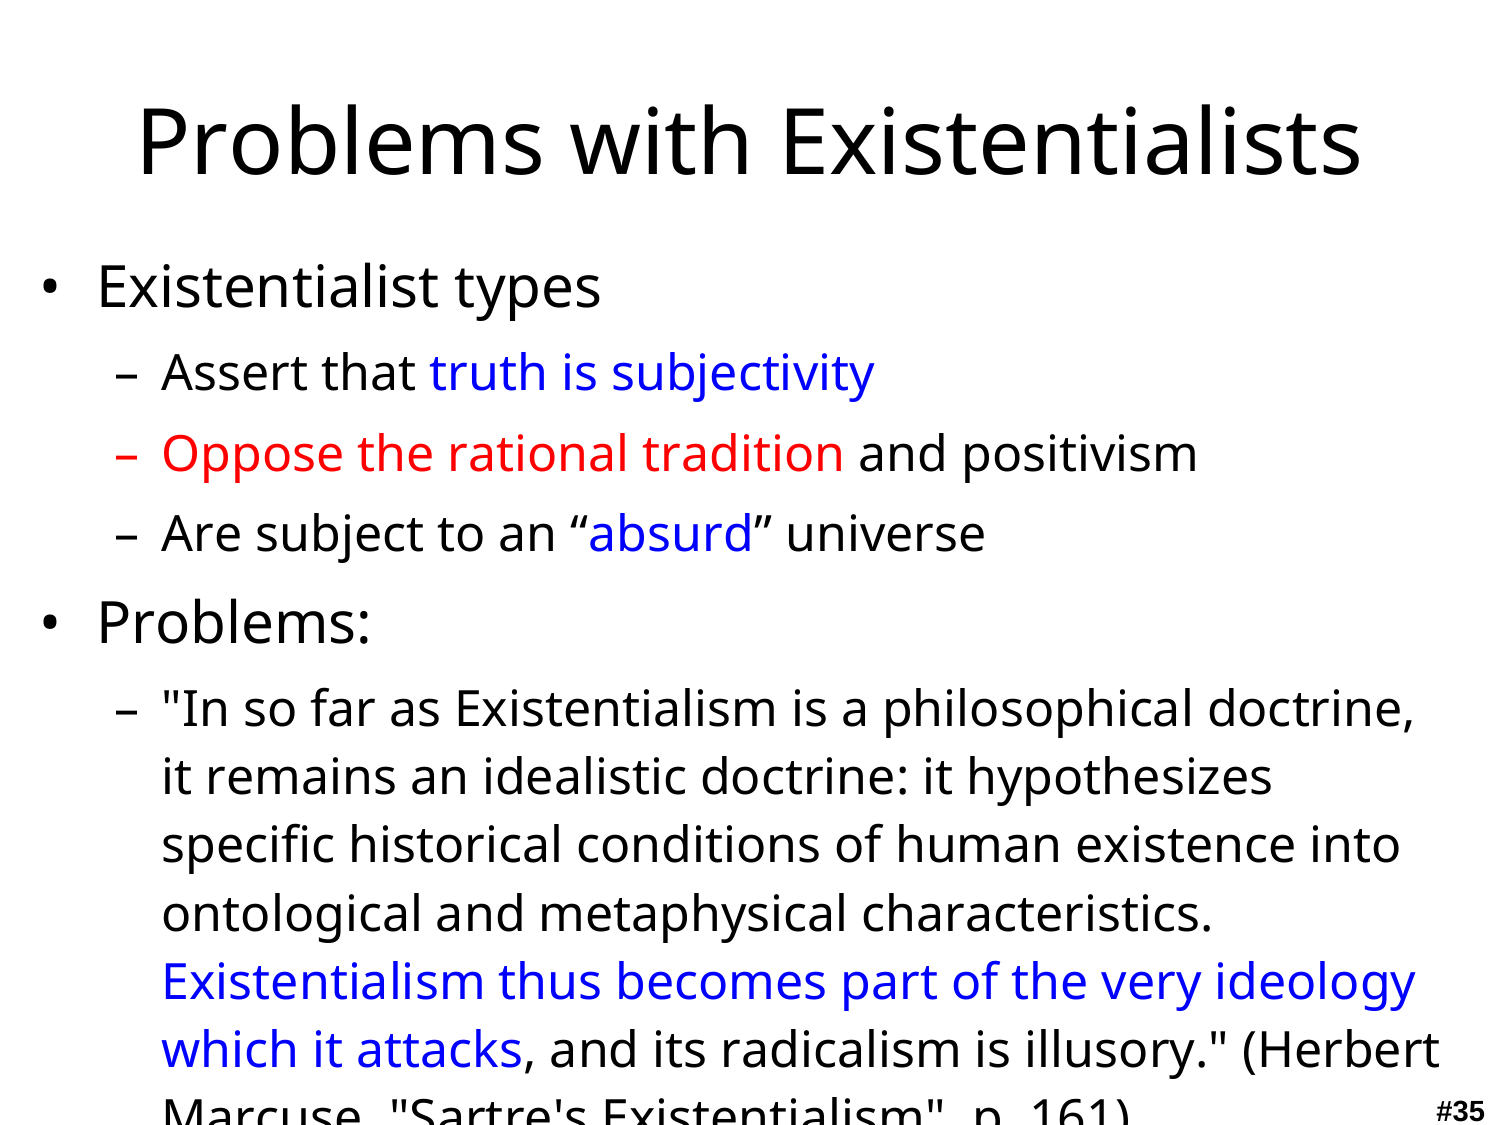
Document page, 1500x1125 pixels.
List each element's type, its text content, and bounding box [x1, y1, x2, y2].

title Problems with Existentialists [24, 45, 1476, 233]
list Existentialist types Assert that truth is subjectivity Oppose the rational tradition and positivism Are subject to an “absurd” universe Problems: "In so far as Existentialism is a philosophical doctrine, it remains an idealistic doctrine: it hypothesizes specific historical conditions of human existence into ontological and metaphysical characteristics. Existentialism thus becomes part of the very ideology which it attacks, and its radicalism is illusory." (Herbert Marcuse, "Sartre's Existentialism", p. 161) [24, 237, 1476, 1104]
